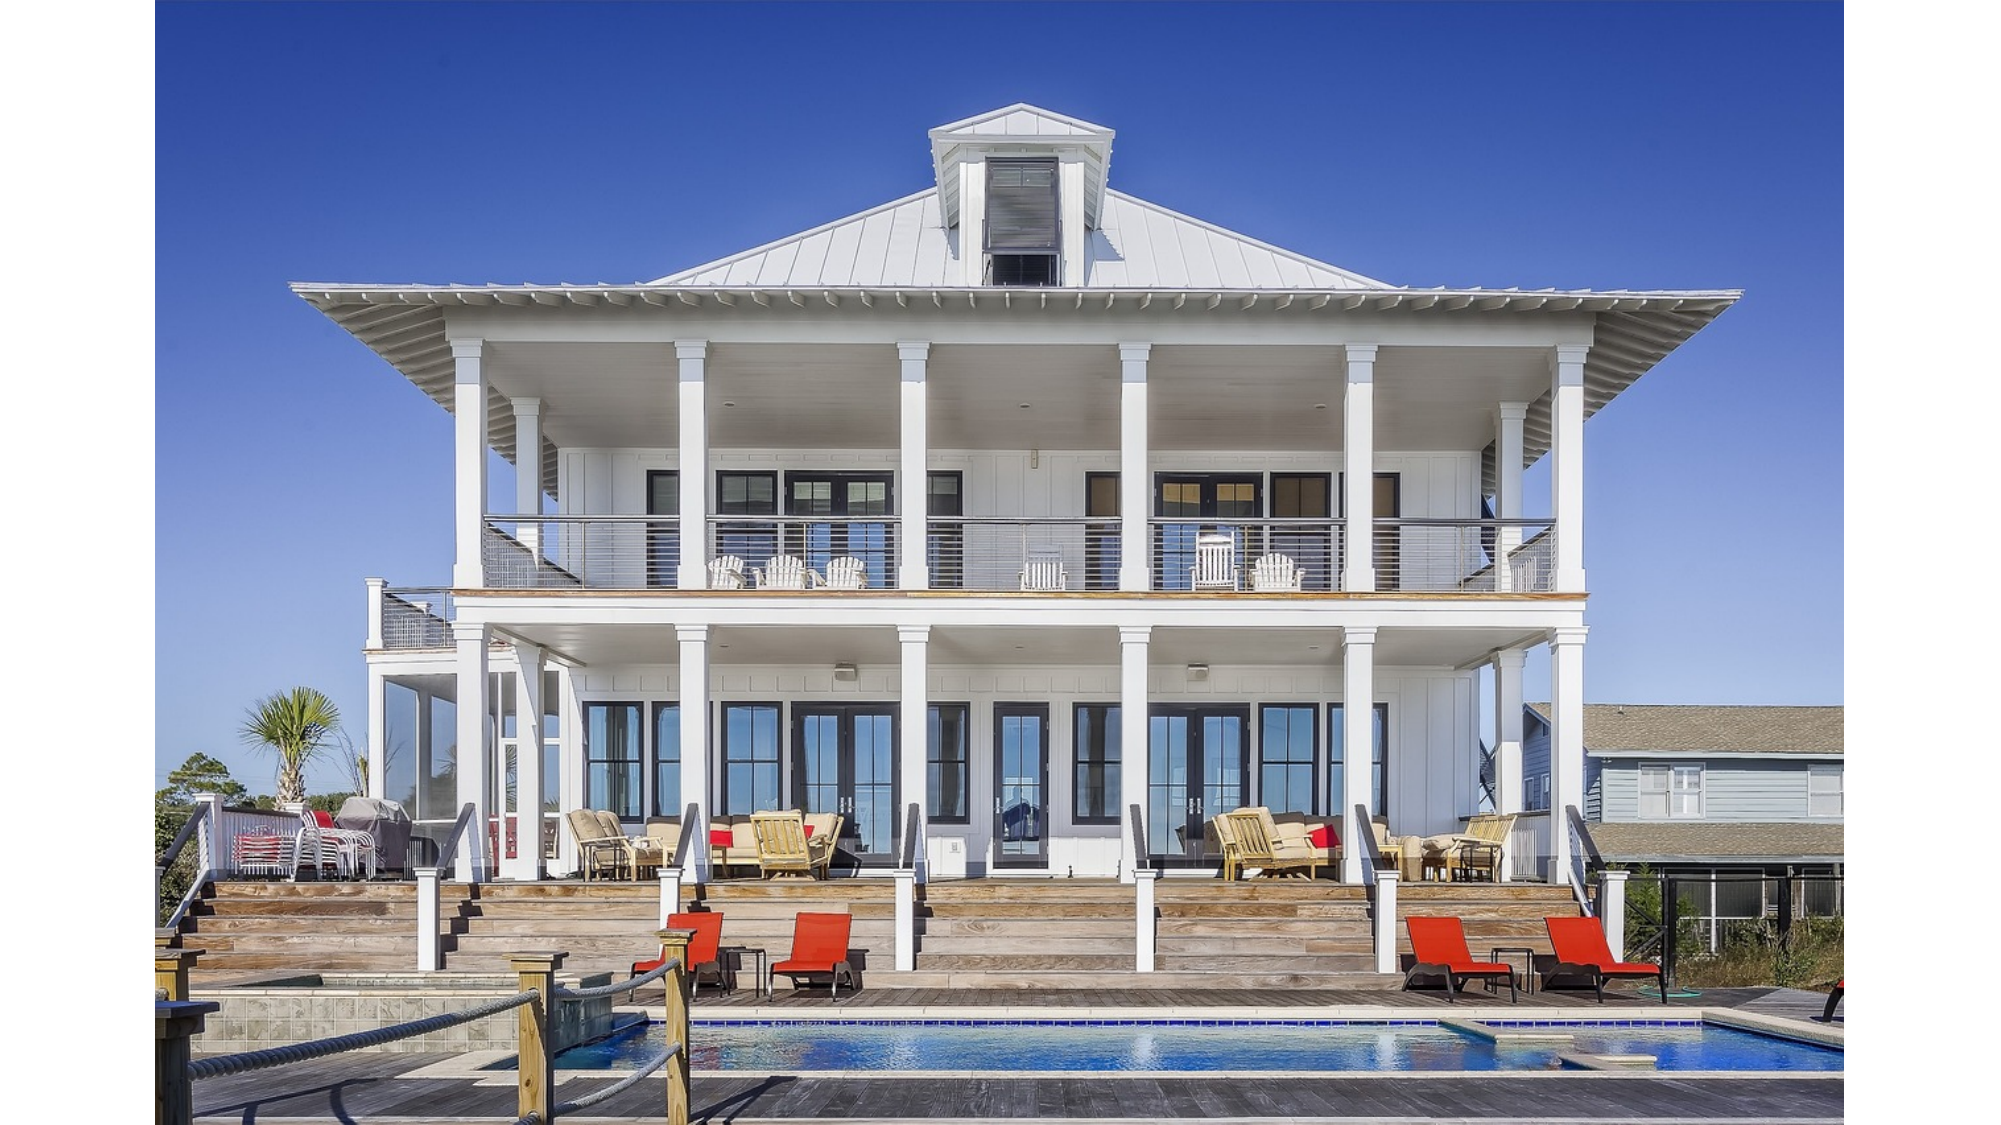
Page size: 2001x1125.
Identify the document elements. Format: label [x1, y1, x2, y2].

picture [155, 0, 1844, 1125]
